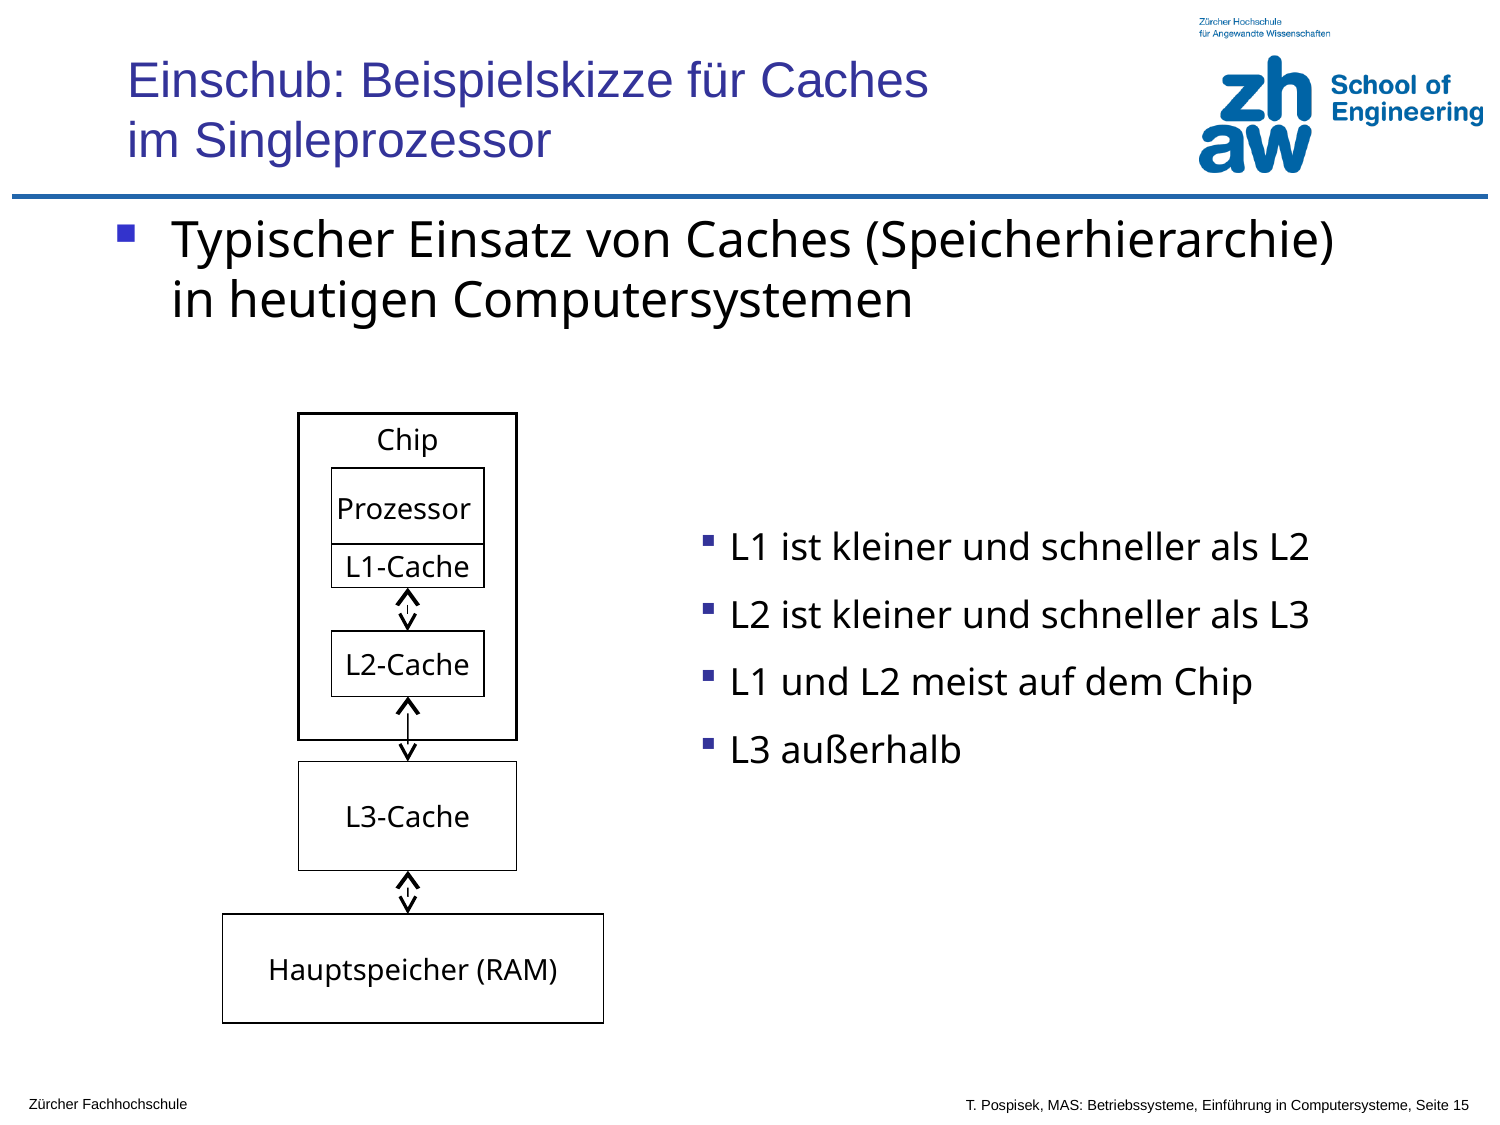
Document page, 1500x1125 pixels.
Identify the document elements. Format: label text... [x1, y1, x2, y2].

title Einschub: Beispielskizze für Caches im Singleprozessor [112, 50, 1391, 175]
text_box L3-Cache [298, 761, 517, 871]
text_box Prozessor [331, 467, 484, 543]
text_box L1 ist kleiner und schneller als L2 L2 ist kleiner und schneller als L3 L1 und L2 meist auf dem Chip L3 außerhalb [685, 493, 1430, 779]
text_box L1-Cache [331, 543, 484, 588]
text_box L2-Cache [331, 631, 484, 697]
picture [1199, 18, 1483, 173]
text_box Hauptspeicher (RAM) [222, 914, 604, 1024]
text_box Chip [298, 413, 517, 741]
list Typischer Einsatz von Caches (Speicherhierarchie) in heutigen Computersystemen [99, 200, 1375, 386]
